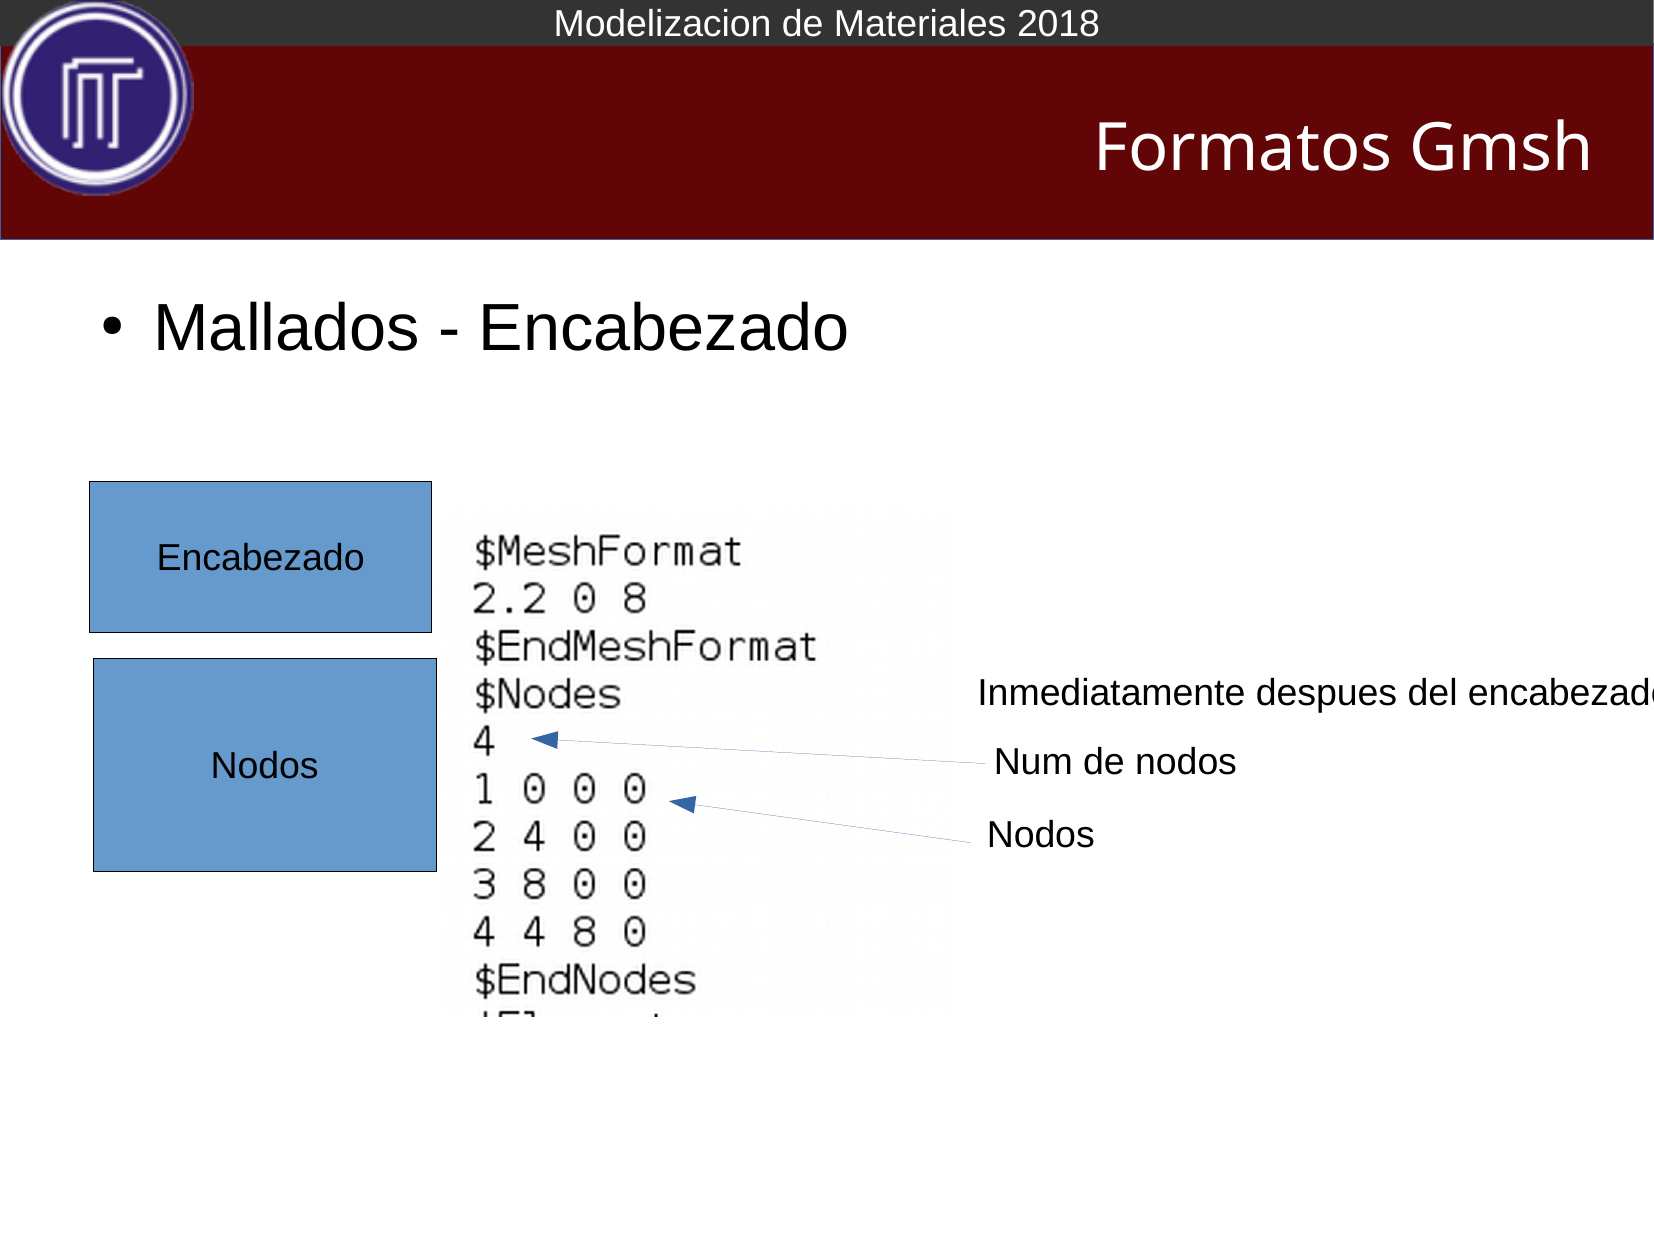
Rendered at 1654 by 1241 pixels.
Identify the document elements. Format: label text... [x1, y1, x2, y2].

text_box Encabezado [89, 481, 432, 633]
title Formatos Gmsh [41, 70, 1654, 218]
list Mallados - Encabezado [82, 290, 1571, 372]
text_box Nodos [972, 806, 1292, 864]
text_box Num de nodos [979, 732, 1414, 790]
text_box Inmediatamente despues del encabezado. [962, 663, 1654, 721]
picture [437, 503, 954, 1017]
picture [0, 0, 194, 196]
text_box Nodos [93, 658, 437, 872]
